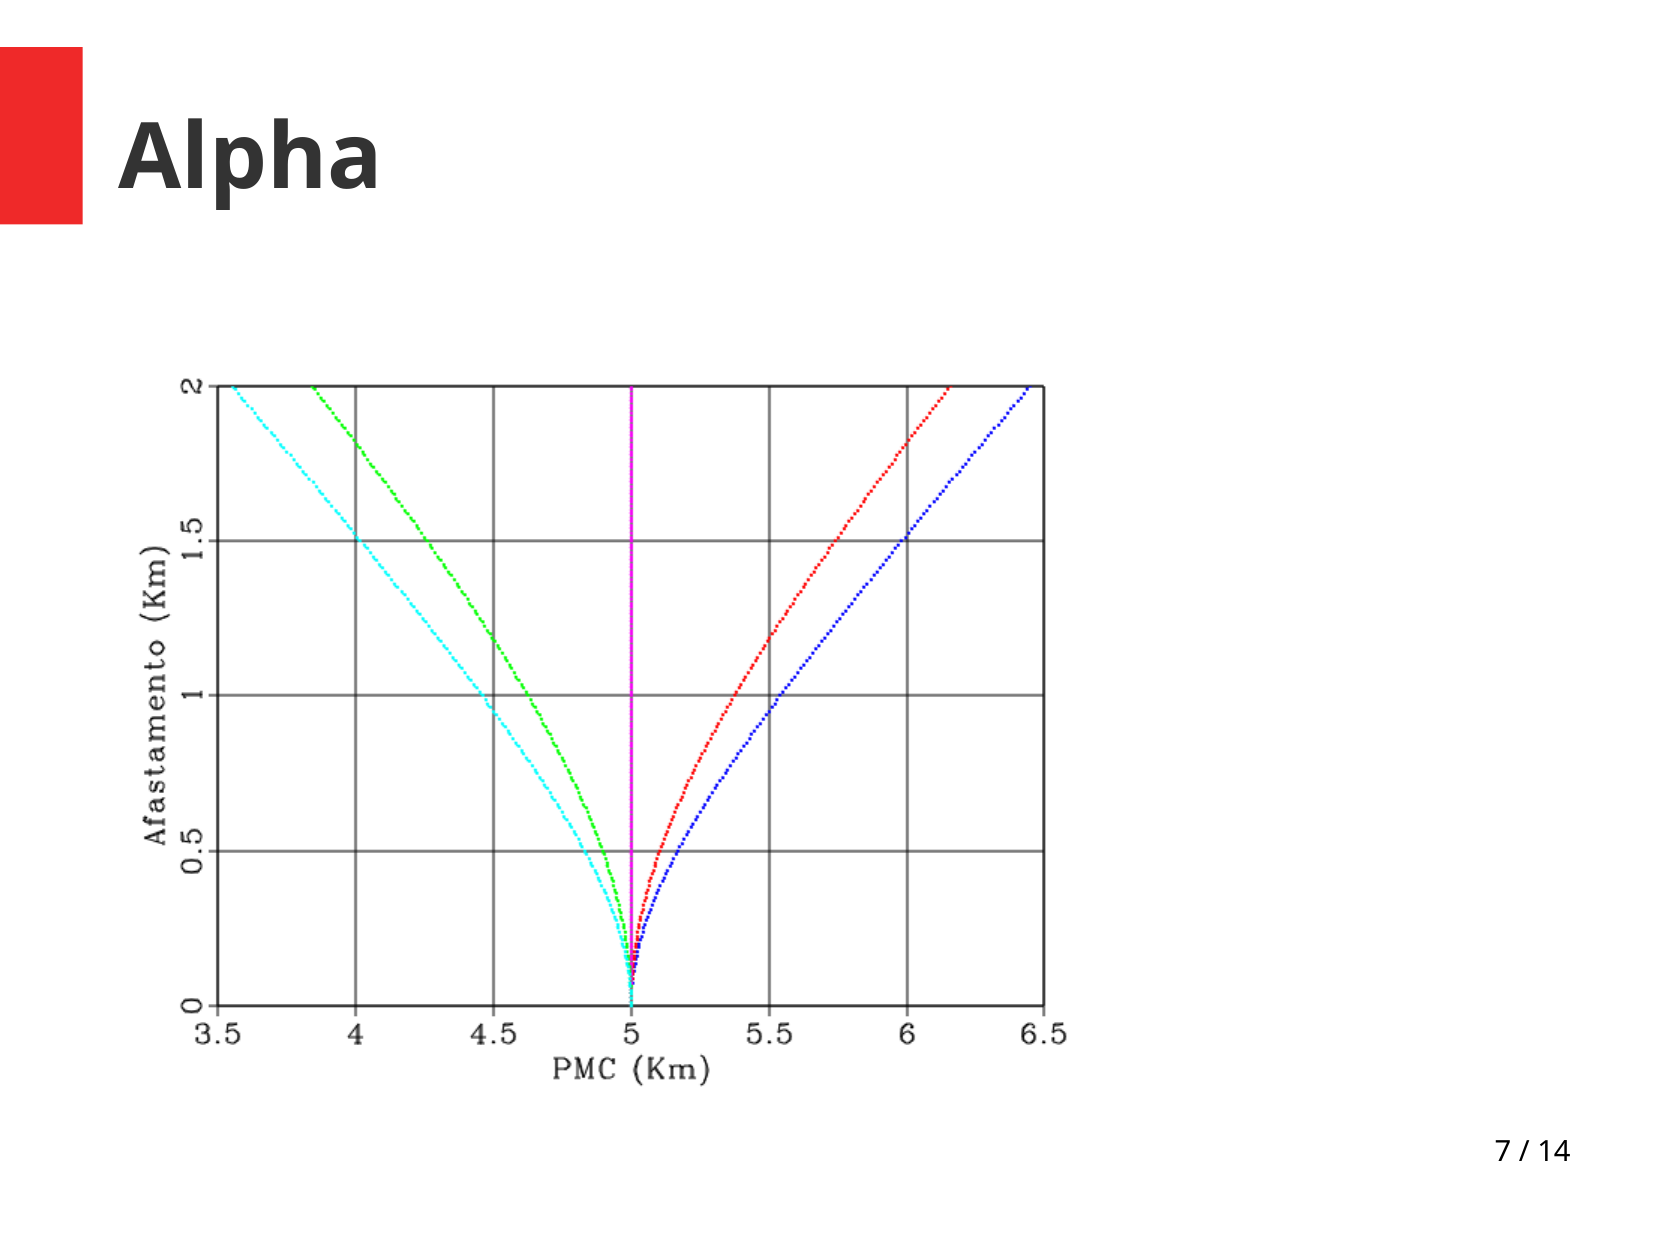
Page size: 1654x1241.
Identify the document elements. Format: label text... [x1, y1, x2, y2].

picture [35, 283, 1140, 1111]
title Alpha [118, 49, 1571, 257]
